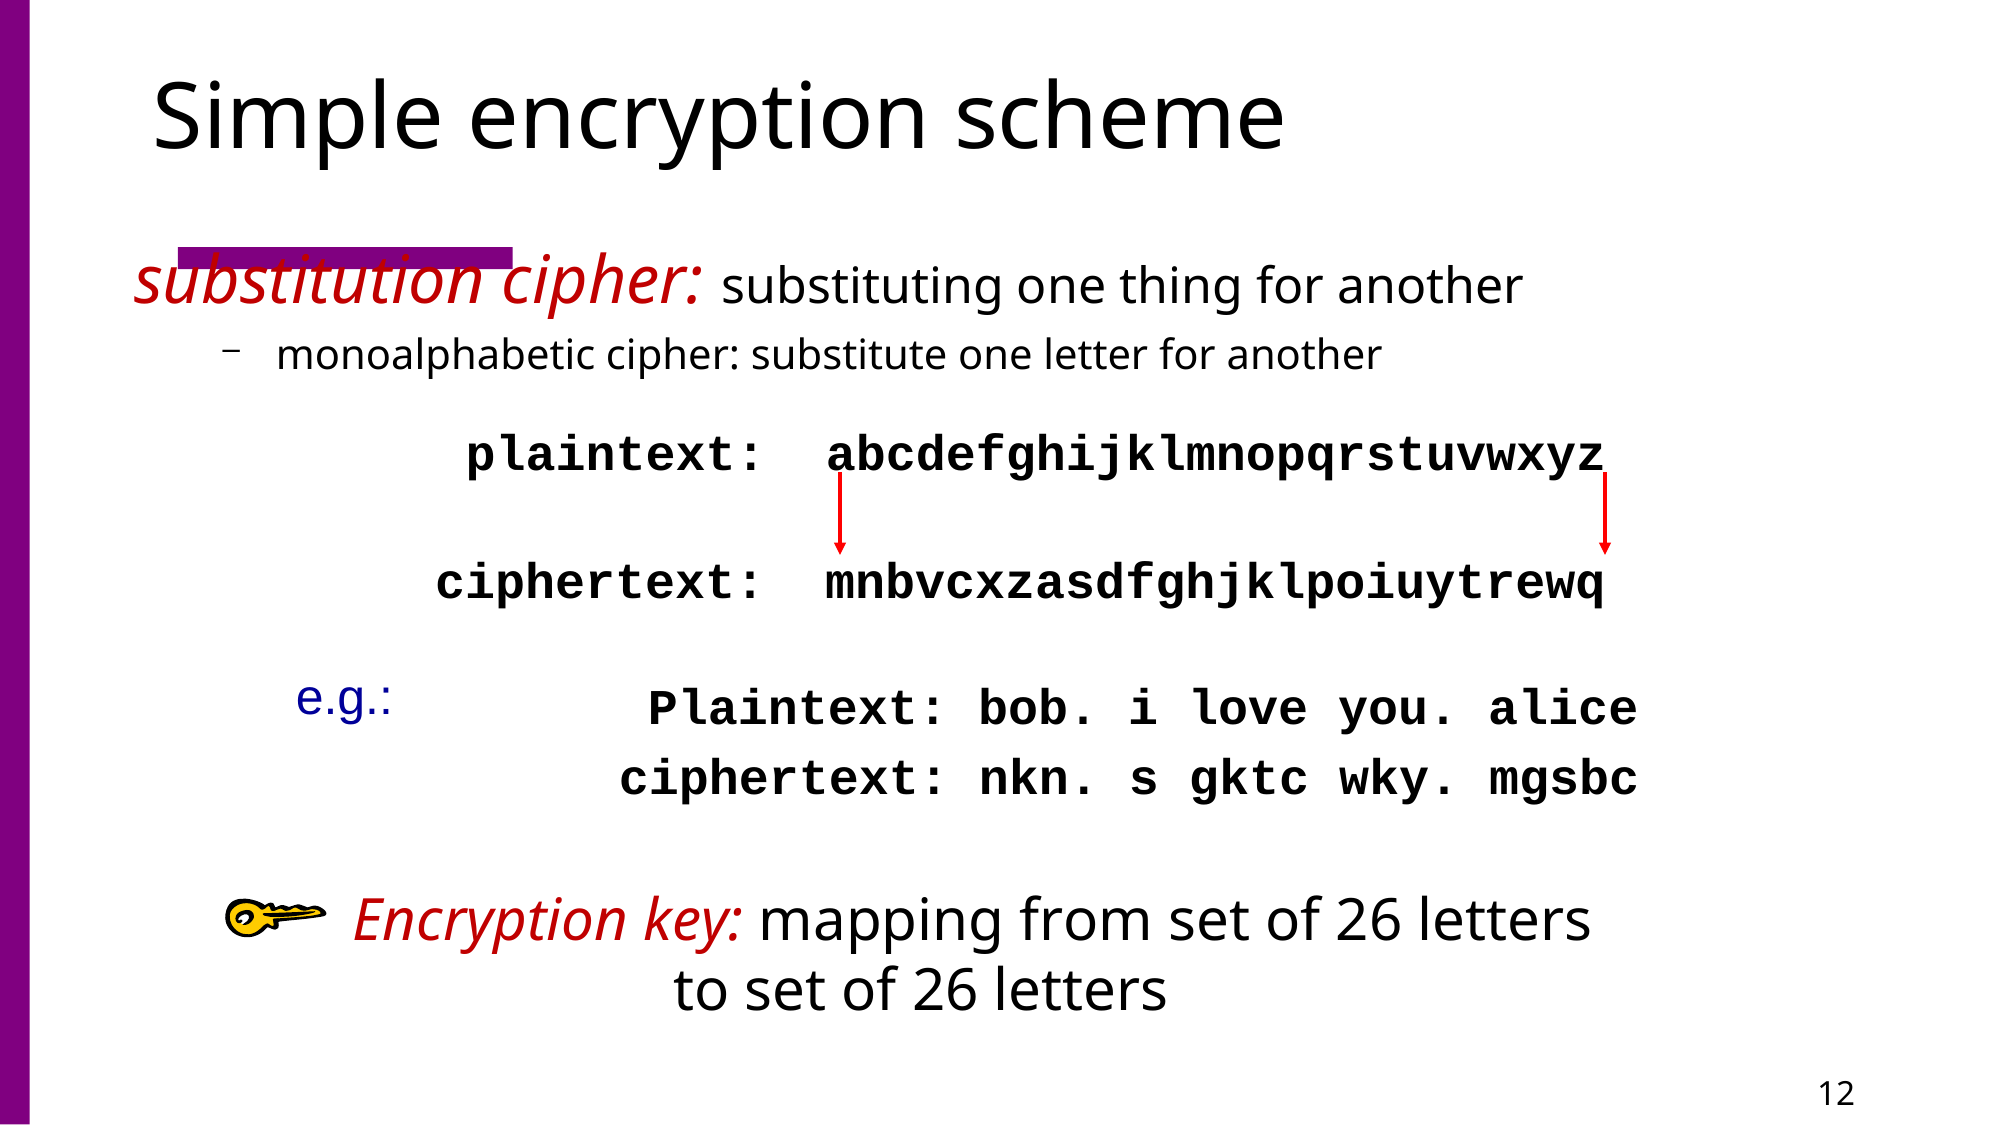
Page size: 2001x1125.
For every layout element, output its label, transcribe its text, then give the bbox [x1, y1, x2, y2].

picture [224, 898, 327, 938]
list substitution cipher: substituting one thing for another monoalphabetic cipher: substitute one letter for another [119, 229, 1886, 429]
text_box e.g.: [280, 656, 409, 732]
title Simple encryption scheme [102, 17, 1803, 206]
text_box plaintext: abcdefghijklmnopqrstuvwxyz [450, 412, 1621, 489]
text_box Encryption key: mapping from set of 26 letters to set of 26 letters [338, 874, 1825, 1031]
text_box ciphertext: mnbvcxzasdfghjklpoiuytrewq [420, 540, 1620, 617]
text_box ciphertext: nkn. s gktc wky. mgsbc [603, 736, 1654, 813]
text_box Plaintext: bob. i love you. alice [633, 667, 1653, 736]
